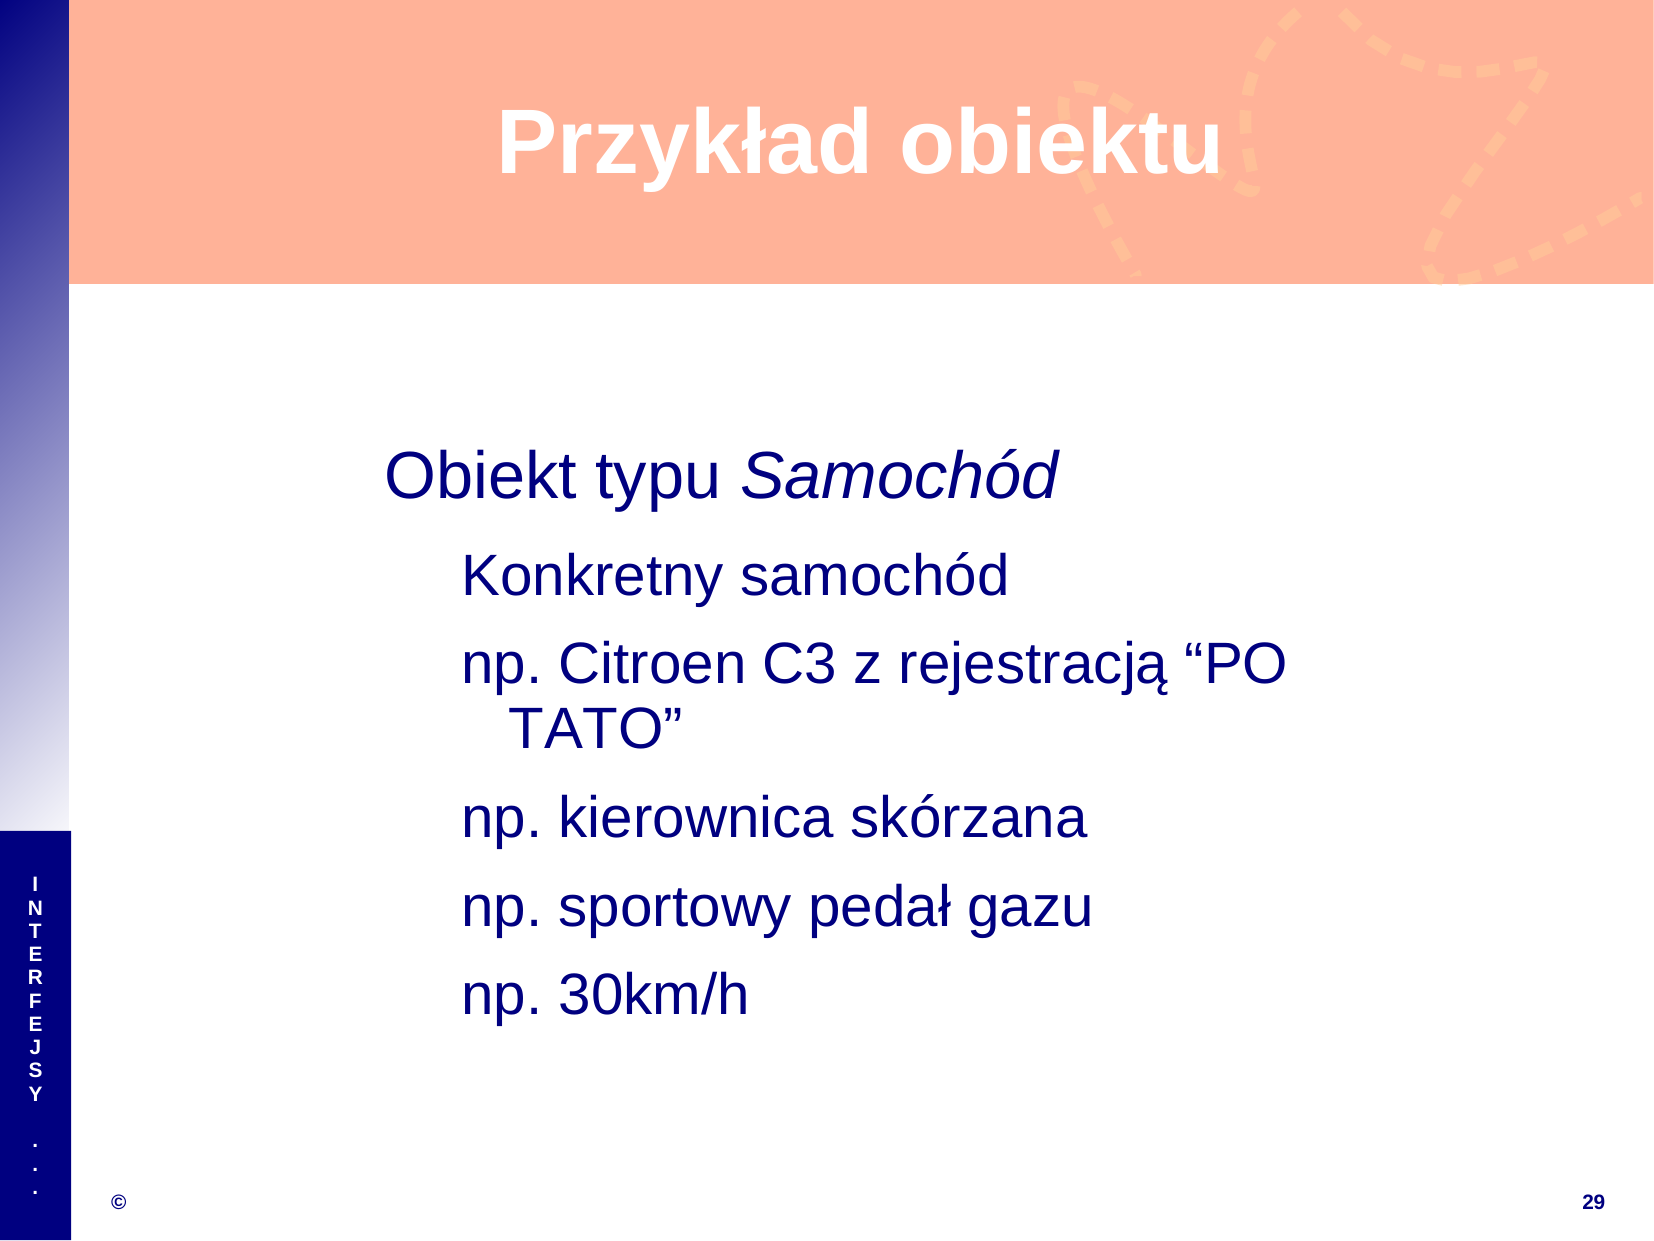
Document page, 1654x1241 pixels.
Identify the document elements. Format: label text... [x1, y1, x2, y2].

title Przykład obiektu [106, 37, 1617, 246]
list Obiekt typu Samochód Konkretny samochód np. Citroen C3 z rejestracją “PO TATO” np. kierownica skórzana np. sportowy pedał gazu np. 30km/h [366, 438, 1298, 1072]
text_box I N T E R F E J S Y . . . [0, 830, 71, 1241]
